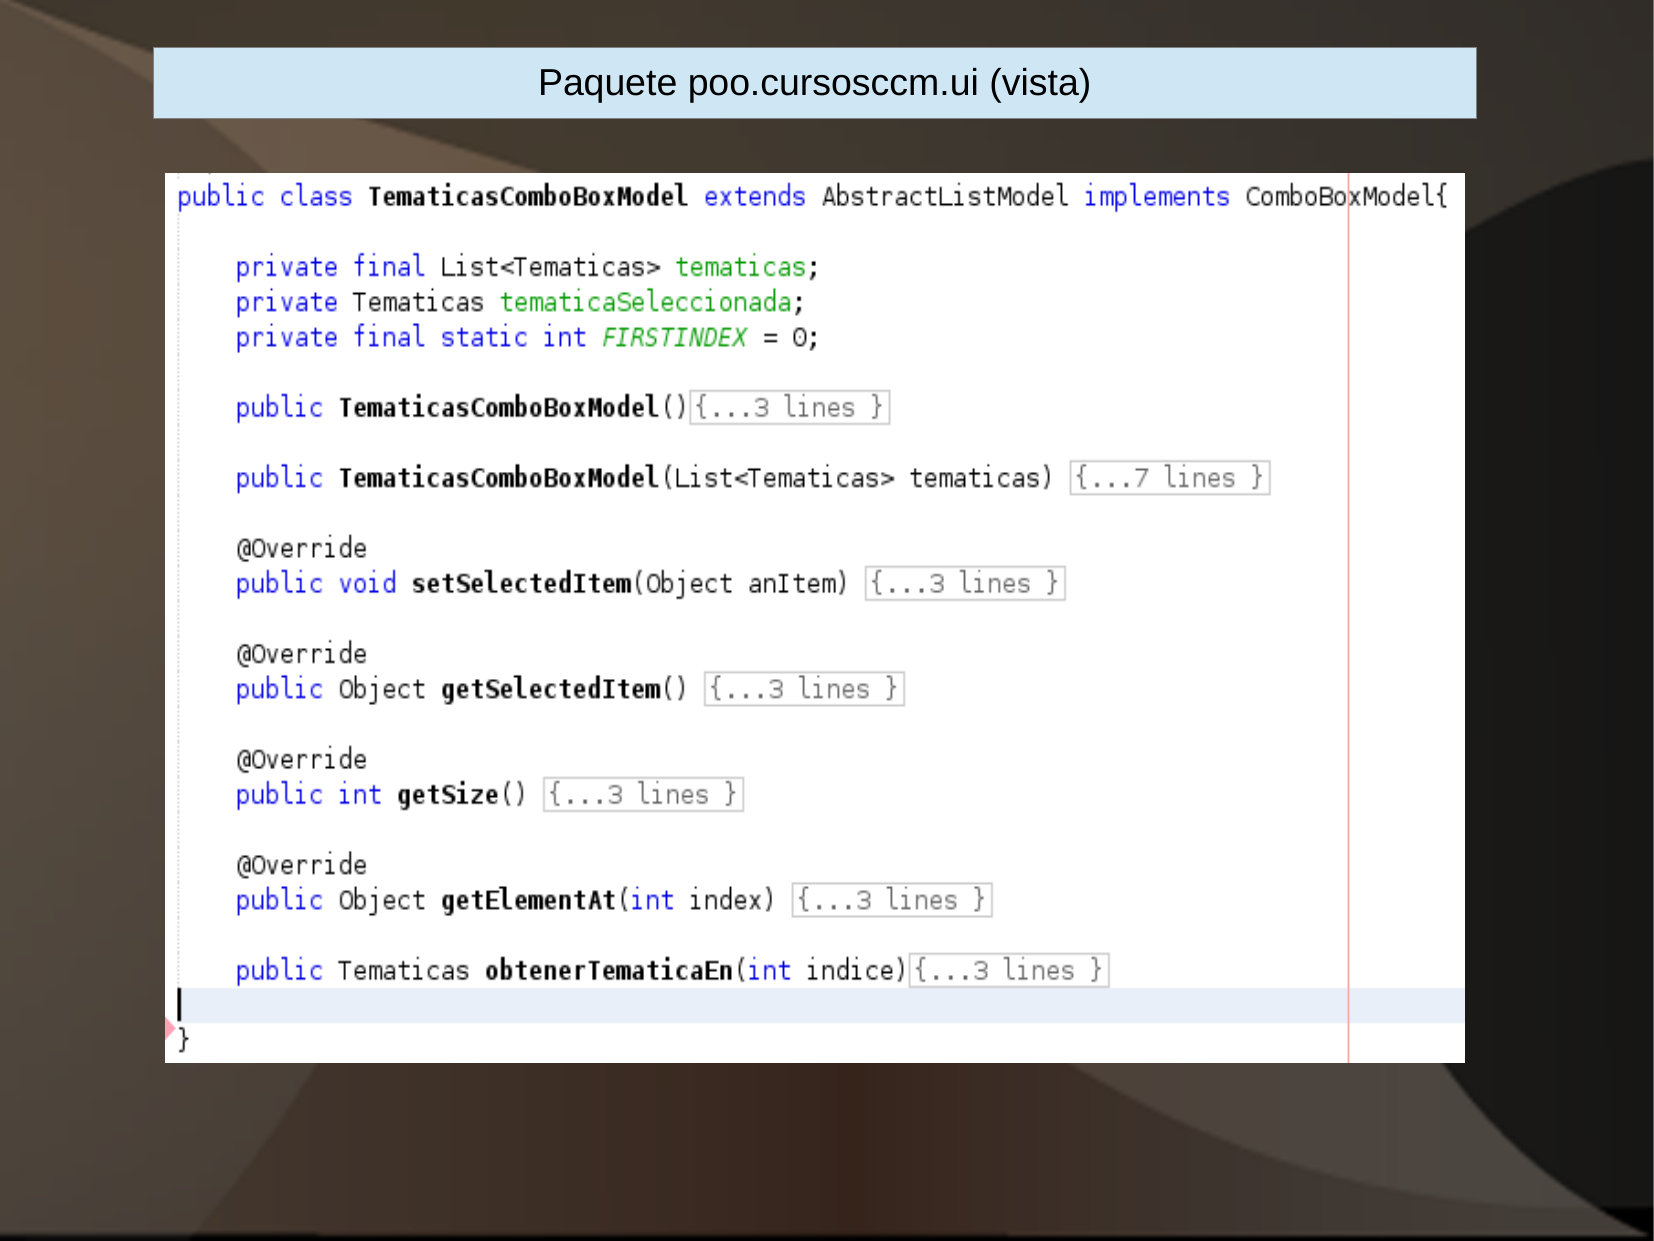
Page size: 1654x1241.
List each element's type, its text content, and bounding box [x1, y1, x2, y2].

text_box Paquete poo.cursosccm.ui (vista) [153, 47, 1477, 119]
picture [0, 0, 1654, 1241]
